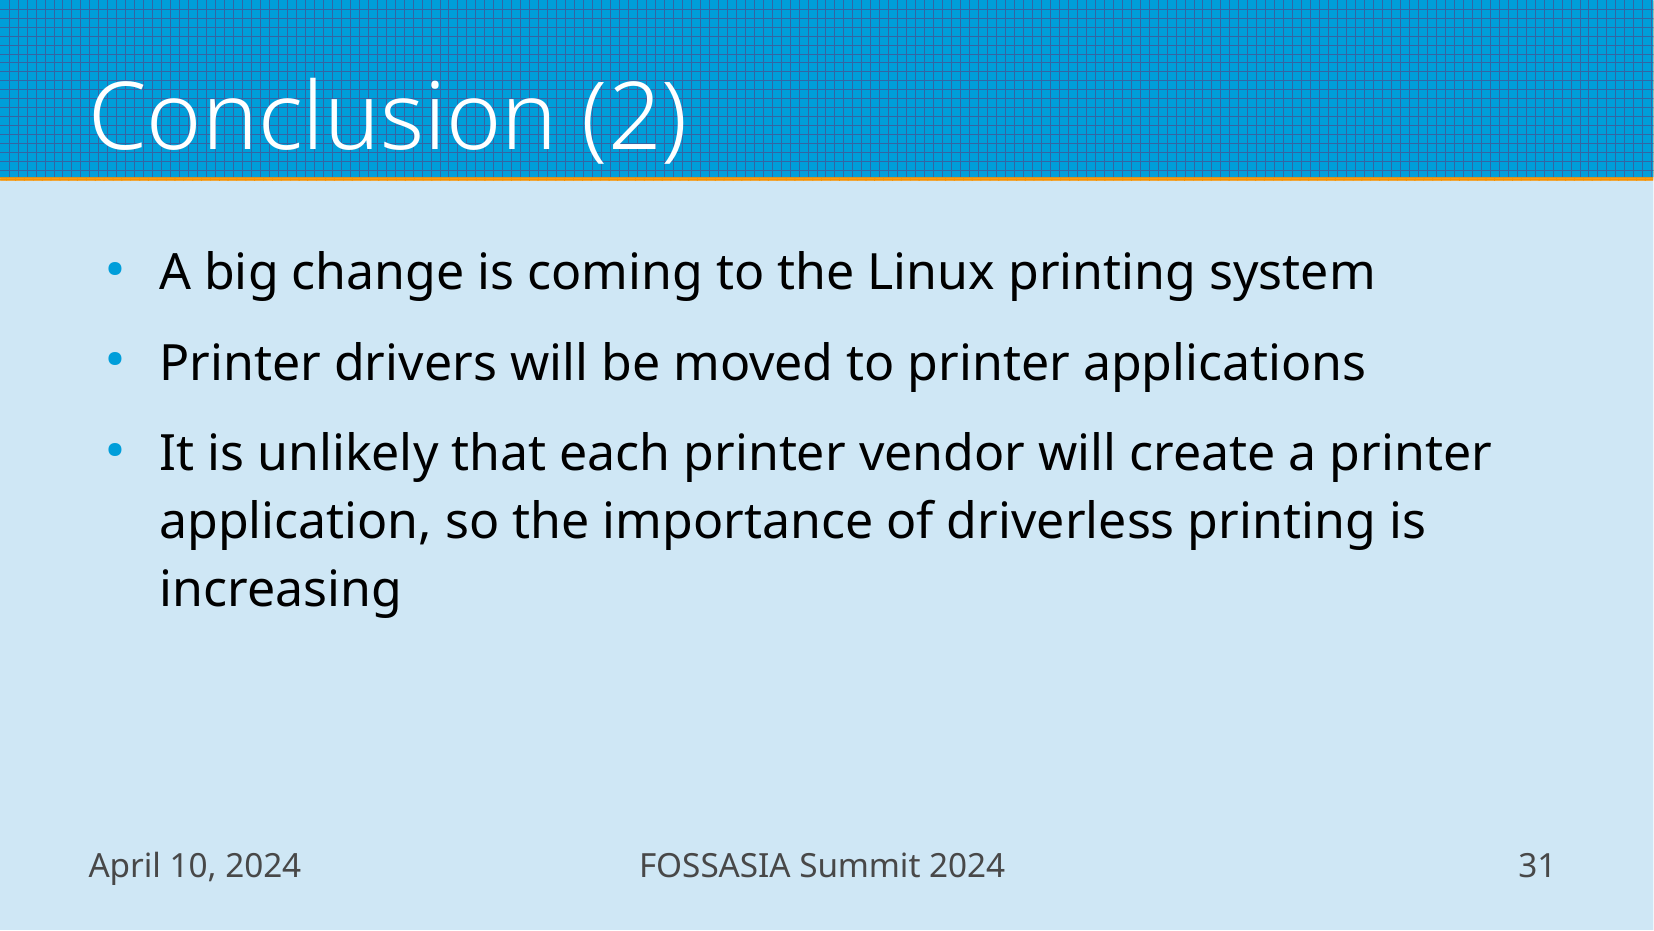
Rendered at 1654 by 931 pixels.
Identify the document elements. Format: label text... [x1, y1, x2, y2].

title Conclusion (2) [88, 14, 1565, 178]
list A big change is coming to the Linux printing system Printer drivers will be moved to printer applications It is unlikely that each printer vendor will create a printer application, so the importance of driverless printing is increasing [88, 236, 1565, 813]
